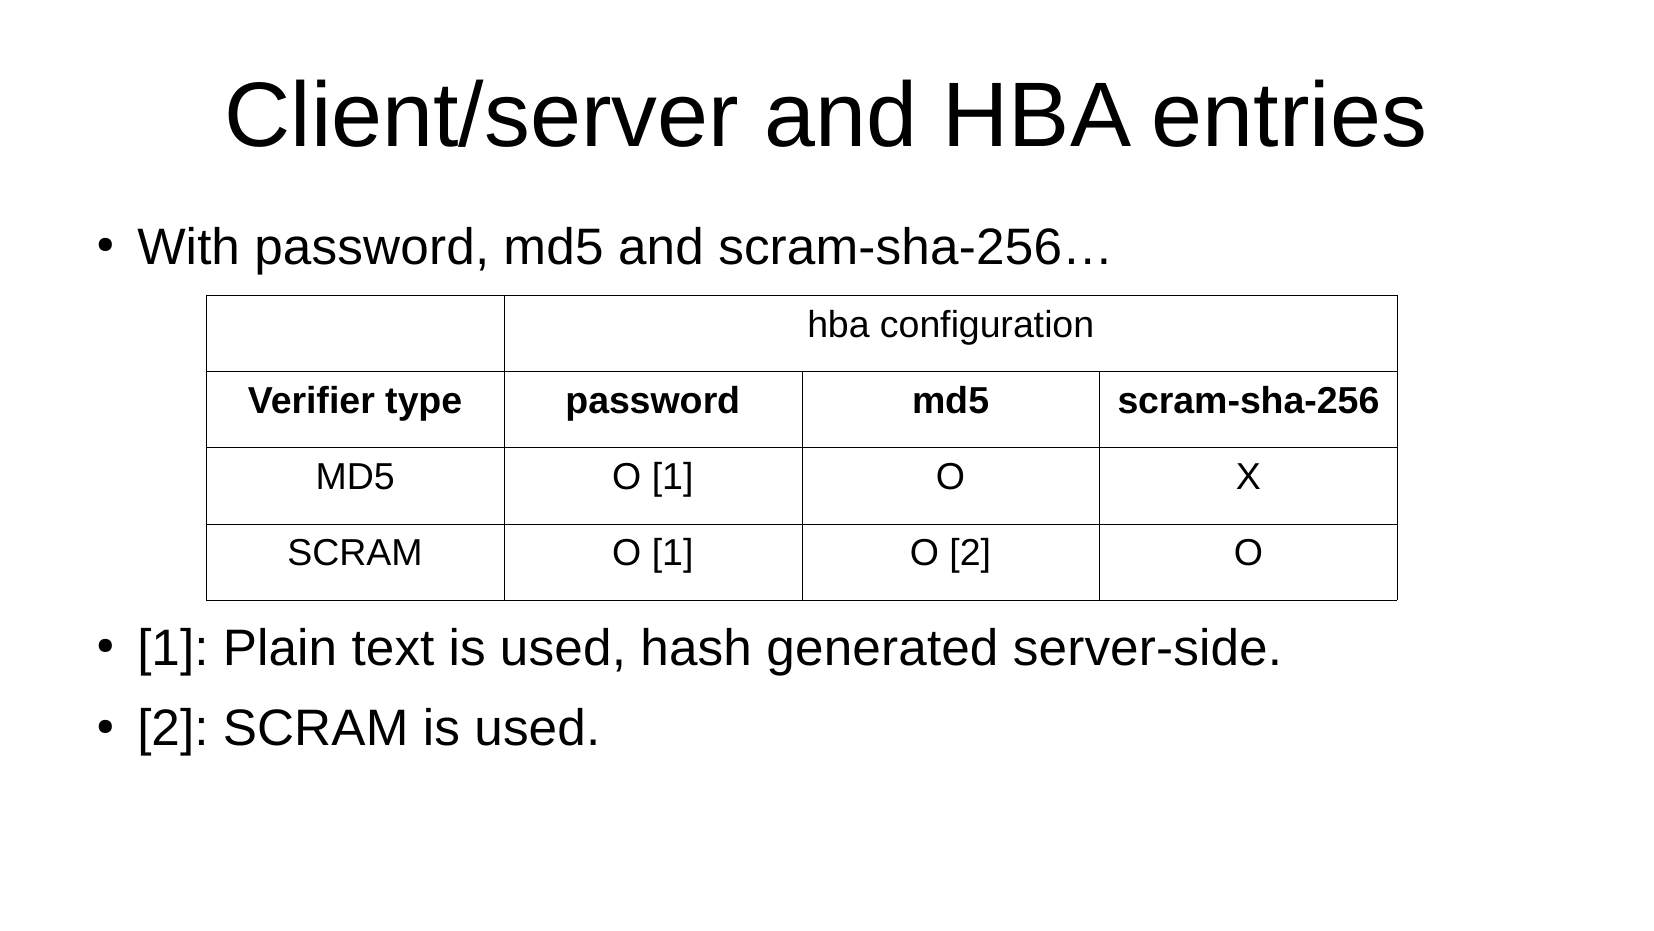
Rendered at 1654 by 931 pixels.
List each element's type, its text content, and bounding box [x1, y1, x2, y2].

table_cell O [1100, 525, 1397, 600]
title Client/server and HBA entries [82, 37, 1571, 193]
table_cell X [1100, 448, 1397, 524]
table_cell password [505, 372, 802, 447]
table_cell O [2] [803, 525, 1099, 600]
table_cell O [1] [505, 525, 802, 600]
table_header [207, 296, 504, 371]
table_cell MD5 [207, 448, 504, 524]
table_cell O [803, 448, 1099, 524]
table_cell O [1] [505, 448, 802, 524]
table_header hba configuration [505, 296, 1397, 371]
table_cell Verifier type [207, 372, 504, 447]
table_cell scram-sha-256 [1100, 372, 1397, 447]
list With password, md5 and scram-sha-256… [1]: Plain text is used, hash generated server-side. [2]: SCRAM is used. [82, 217, 1571, 758]
table_cell md5 [803, 372, 1099, 447]
table_cell SCRAM [207, 525, 504, 600]
